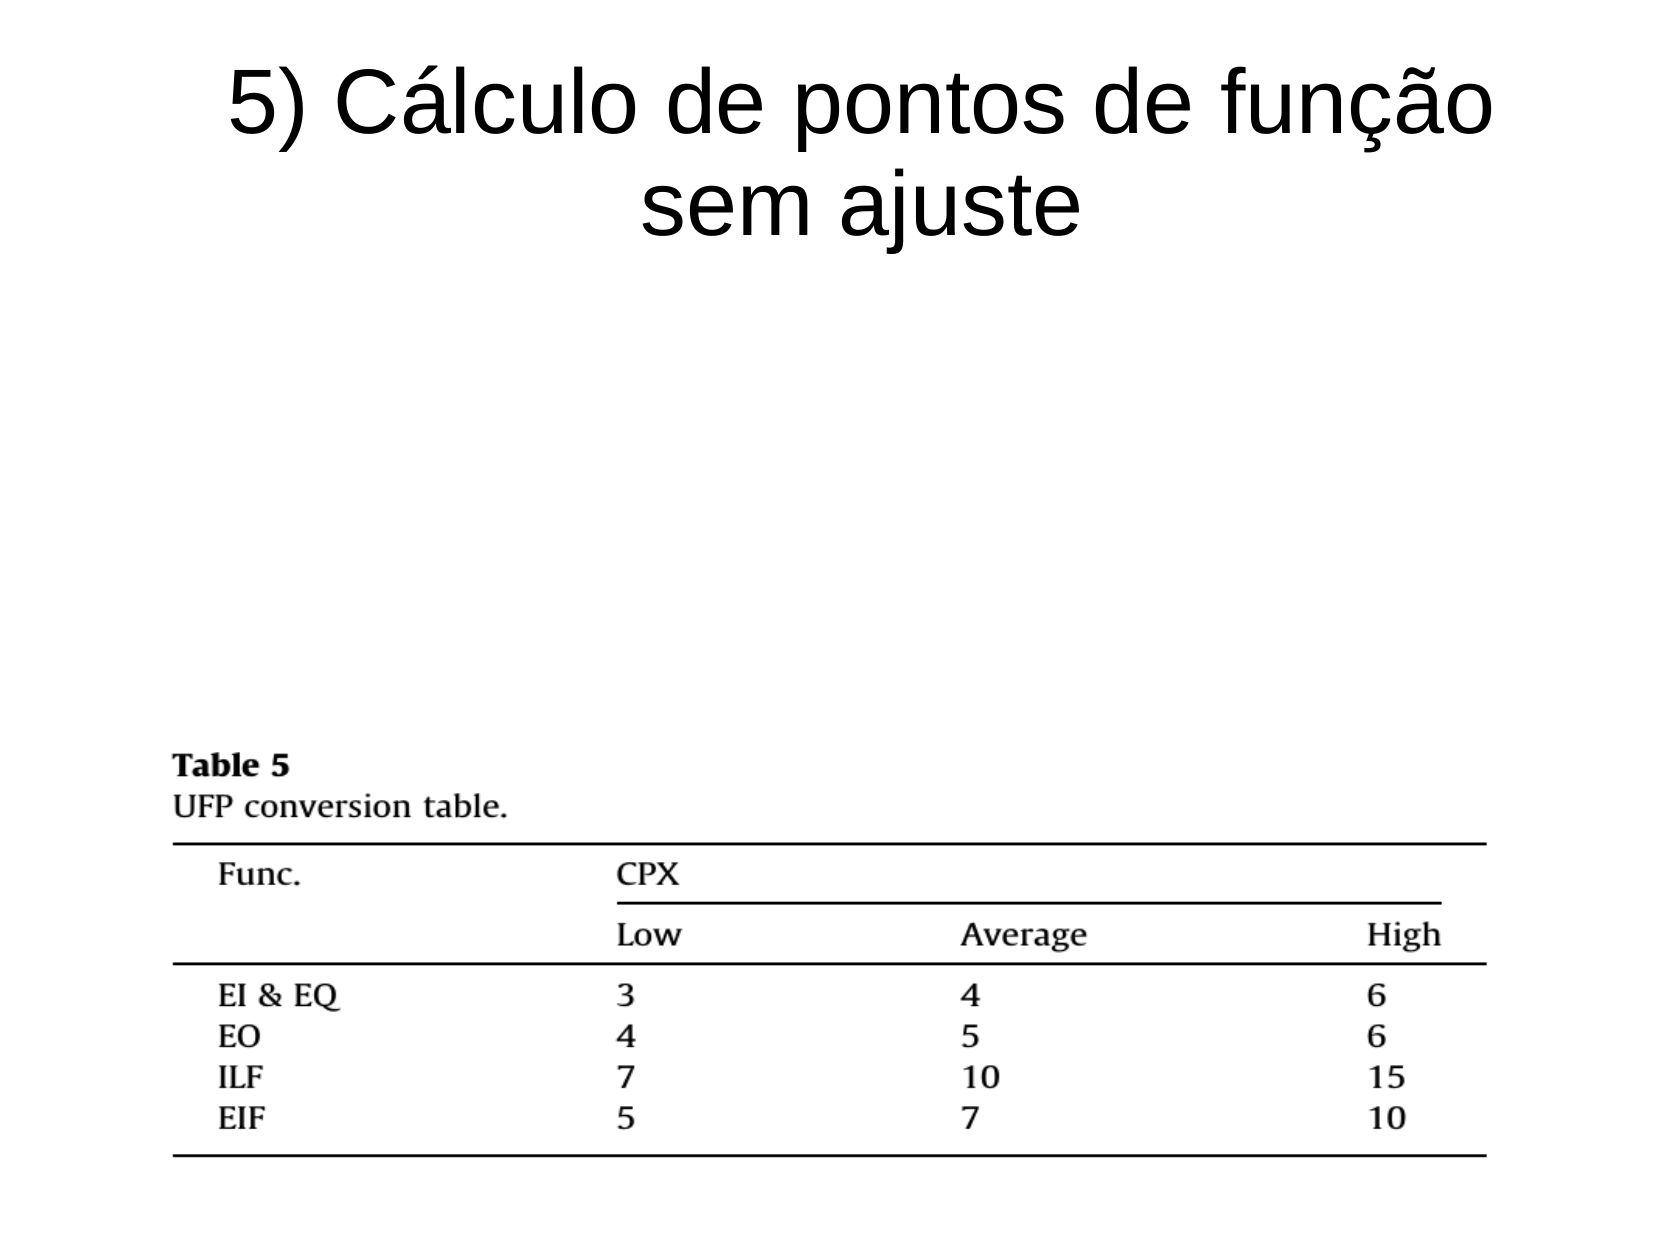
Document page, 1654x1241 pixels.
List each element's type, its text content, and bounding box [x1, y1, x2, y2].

picture [153, 744, 1501, 1170]
title 5) Cálculo de pontos de função sem ajuste [82, 49, 1571, 257]
